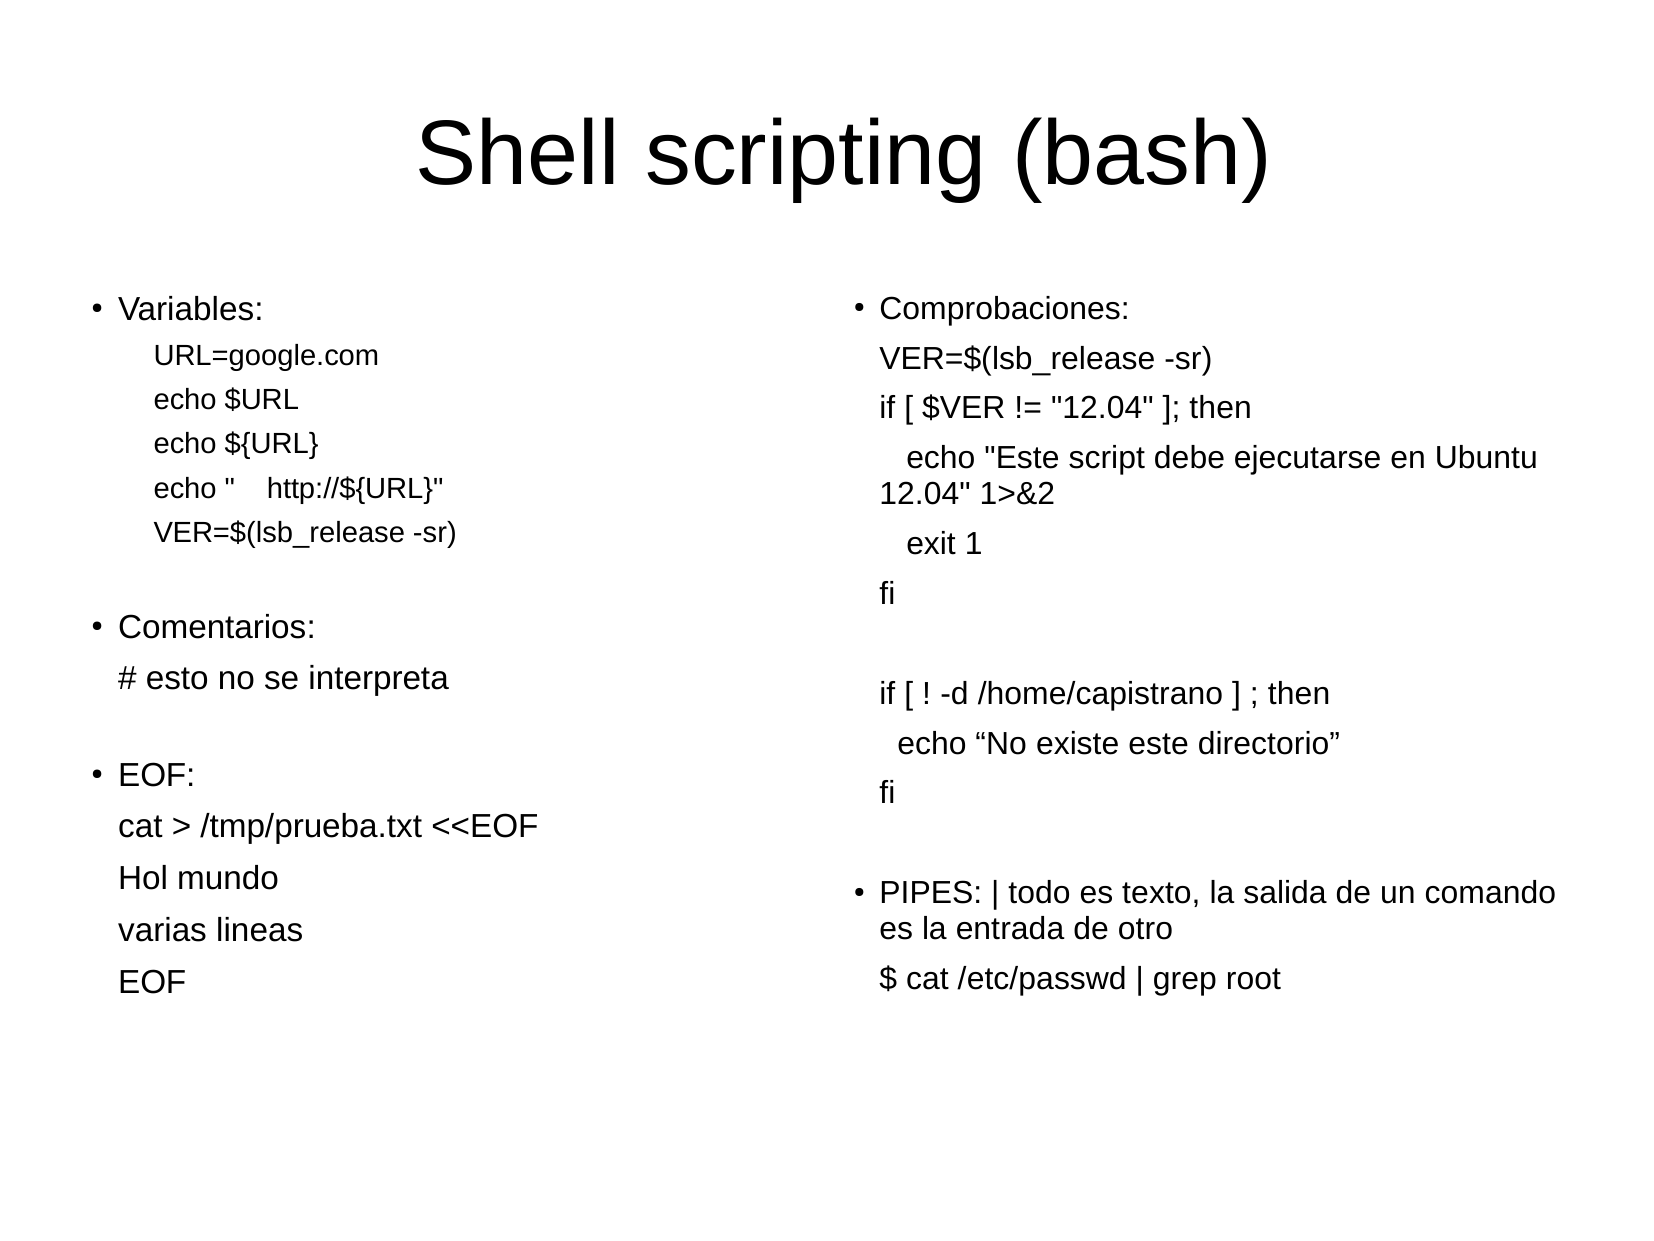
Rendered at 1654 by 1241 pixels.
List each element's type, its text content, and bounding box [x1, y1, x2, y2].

list Variables: URL=google.com echo $URL echo ${URL} echo " http://${URL}" VER=$(lsb_release -sr) Comentarios: # esto no se interpreta EOF: cat > /tmp/prueba.txt <<EOF Hol mundo varias lineas EOF [82, 290, 809, 1010]
list Comprobaciones: VER=$(lsb_release -sr) if [ $VER != "12.04" ]; then echo "Este script debe ejecutarse en Ubuntu 12.04" 1>&2 exit 1 fi if [ ! -d /home/capistrano ] ; then echo “No existe este directorio” fi PIPES: | todo es texto, la salida de un comando es la entrada de otro $ cat /etc/passwd | grep root [845, 290, 1572, 1010]
title Shell scripting (bash) [82, 49, 1571, 257]
